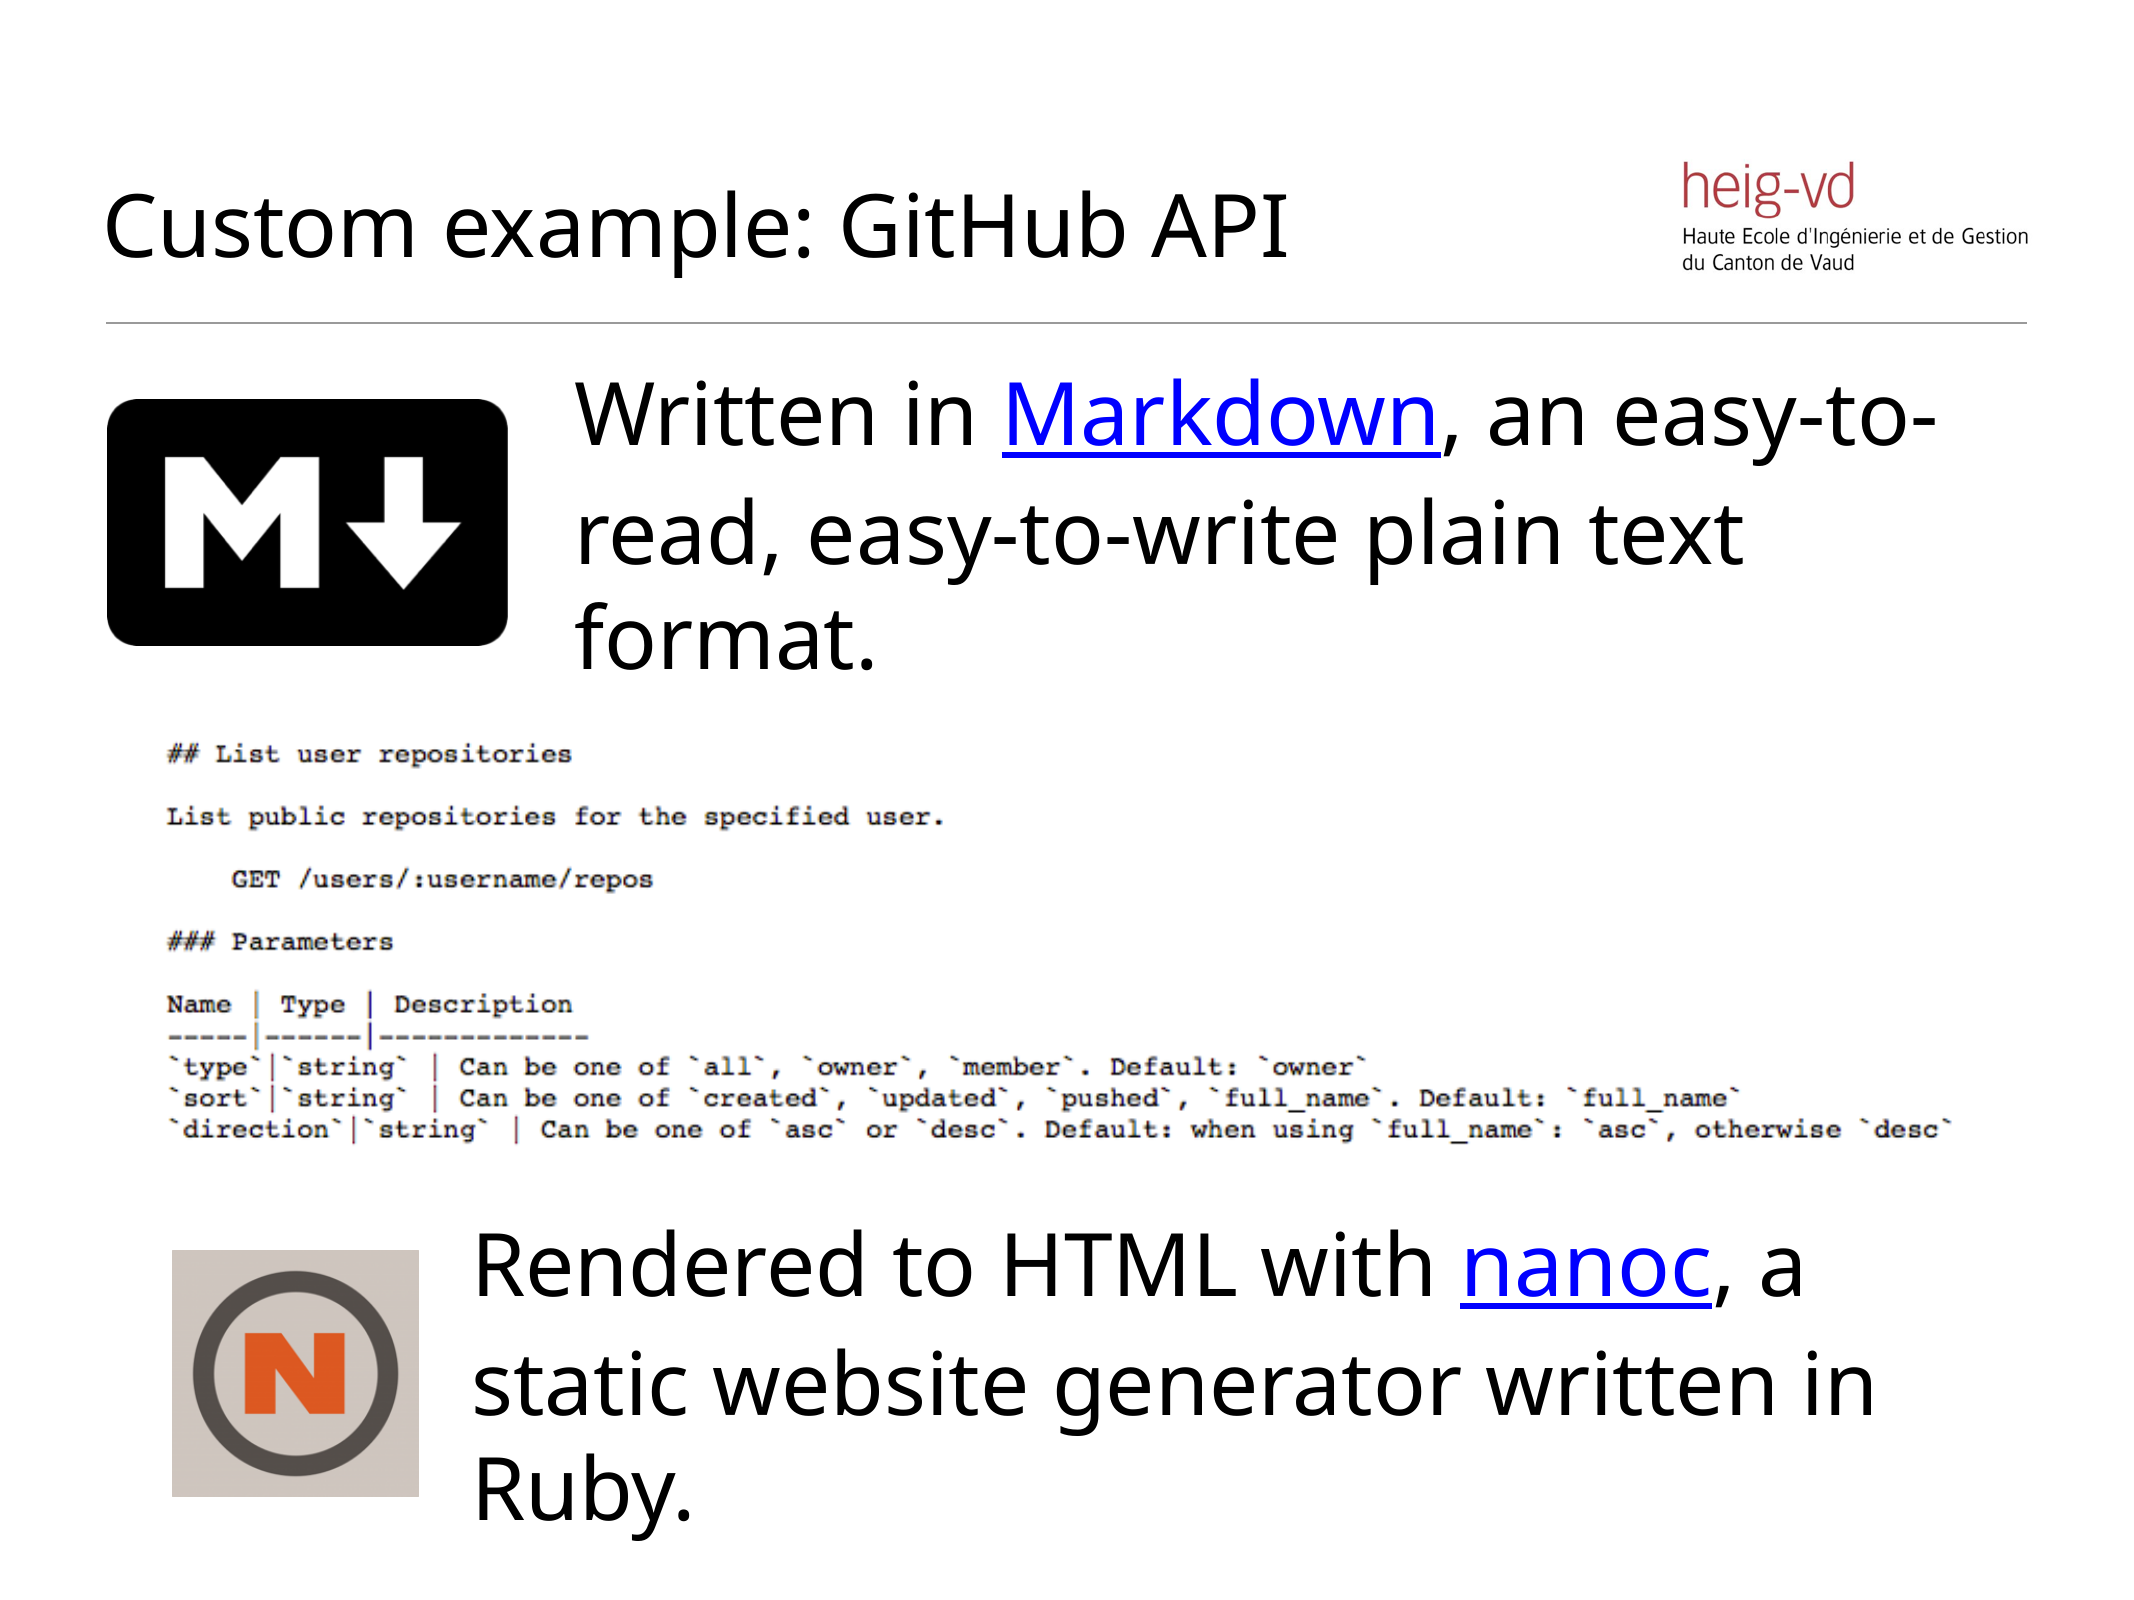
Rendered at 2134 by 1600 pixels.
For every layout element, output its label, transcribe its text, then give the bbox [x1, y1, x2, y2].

picture [172, 1250, 419, 1497]
picture [153, 723, 1981, 1163]
text_box Rendered to HTML with nanoc, a static website generator written in Ruby. [462, 1200, 1961, 1547]
text_box Written in Markdown, an easy-to-read, easy-to-write plain text format. [565, 349, 2026, 696]
title Custom example: GitHub API [93, 54, 2040, 284]
picture [107, 399, 508, 646]
